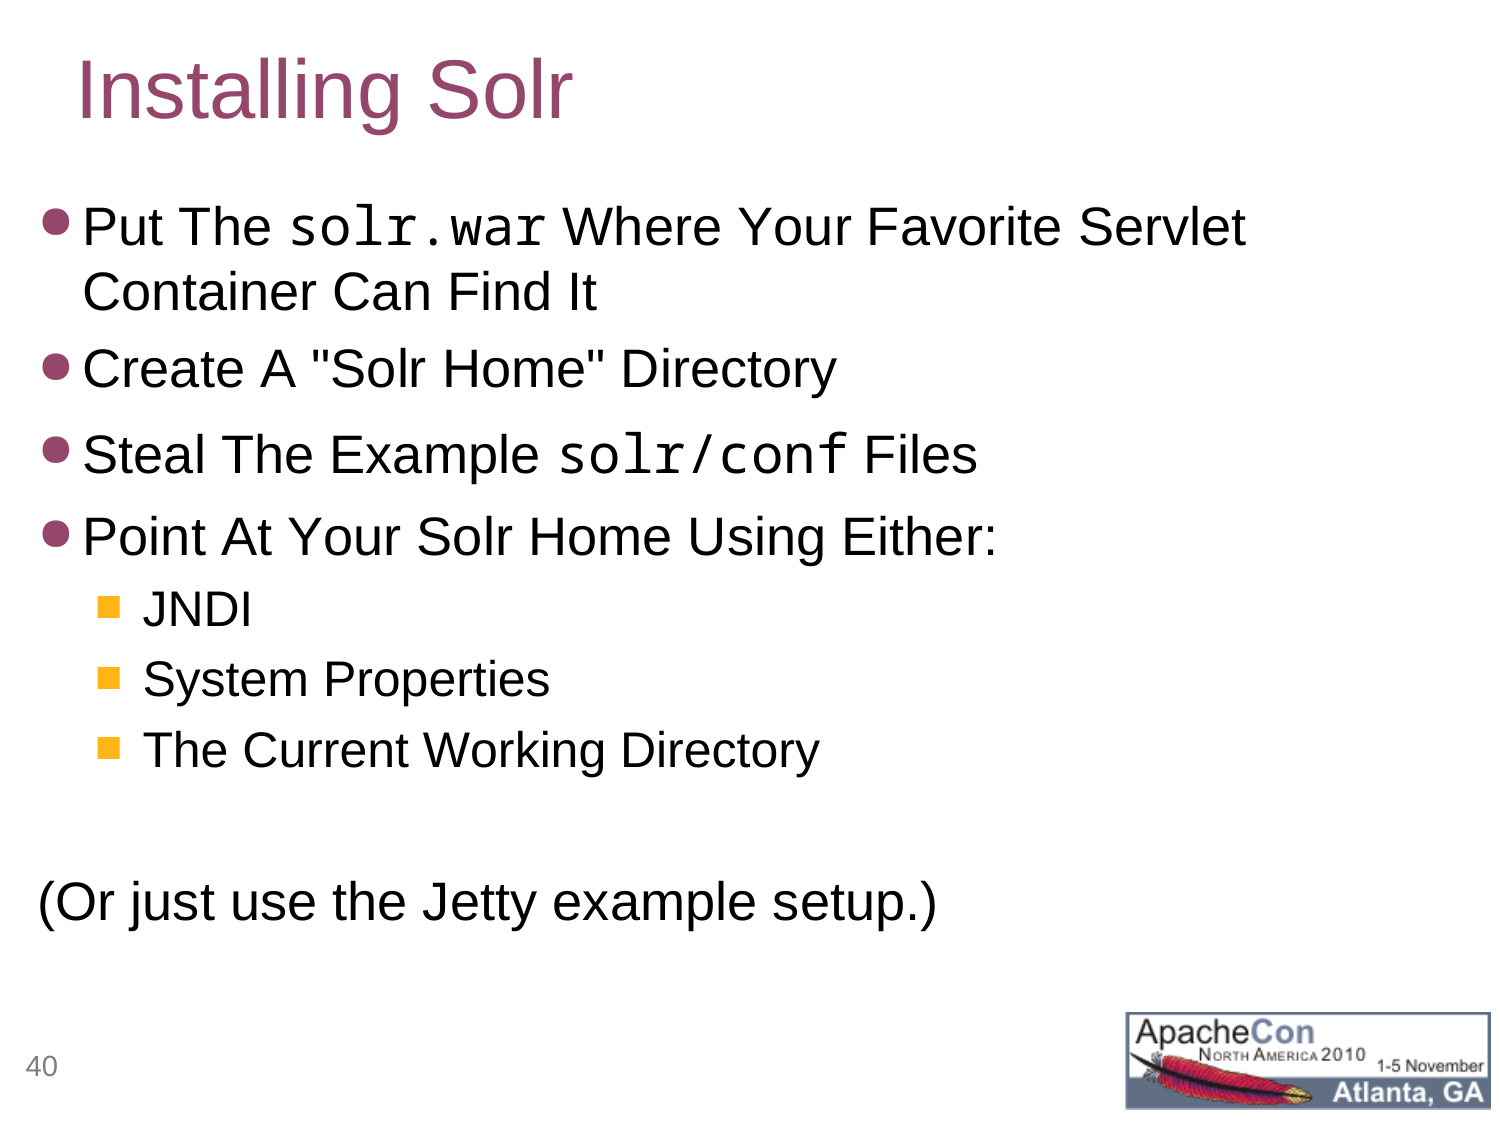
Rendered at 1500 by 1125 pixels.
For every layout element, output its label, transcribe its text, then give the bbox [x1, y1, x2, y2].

list Put The solr.war Where Your Favorite Servlet Container Can Find It Create A "Solr Home" Directory Steal The Example solr/conf Files Point At Your Solr Home Using Either: JNDI System Properties The Current Working Directory (Or just use the Jetty example setup.) [37, 187, 1463, 1006]
title Installing Solr [75, 0, 1425, 181]
picture [1125, 1012, 1491, 1110]
